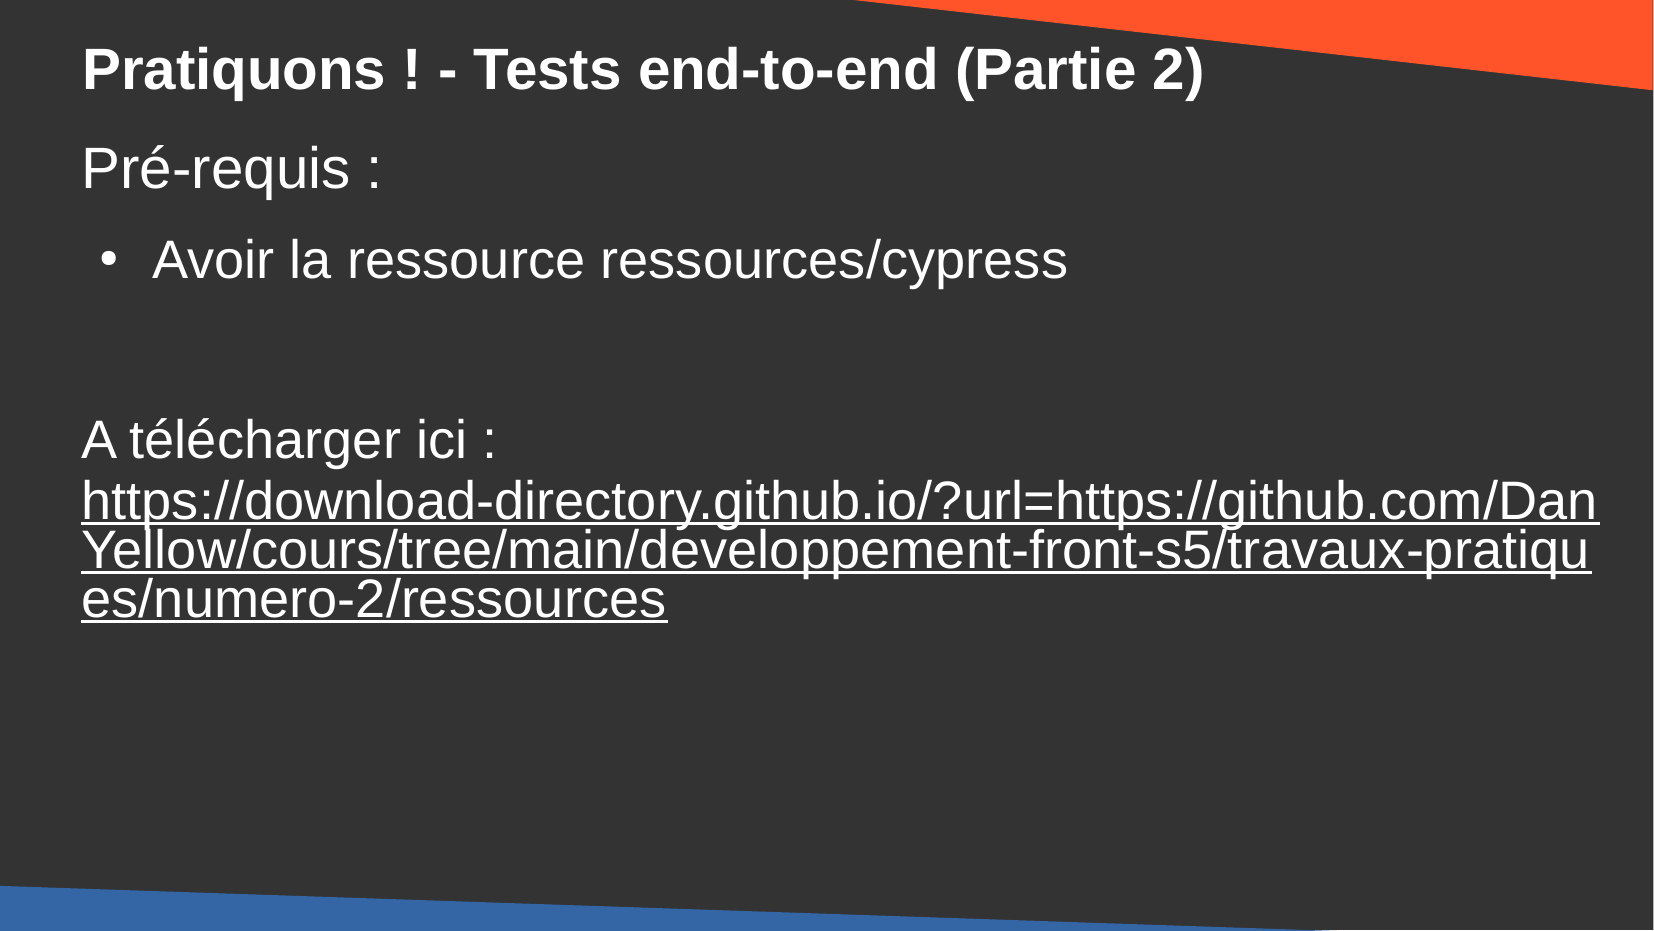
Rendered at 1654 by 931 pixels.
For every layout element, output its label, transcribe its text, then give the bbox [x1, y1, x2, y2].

text_box [853, 0, 1653, 91]
text_box [0, 885, 1337, 931]
list Pré-requis : Avoir la ressource ressources/cypress A télécharger ici : https://download-directory.github.io/?url=https://github.com/DanYellow/cours/tree/main/developpement-front-s5/travaux-pratiques/numero-2/ressources [81, 135, 1621, 721]
title Pratiquons ! - Tests end-to-end (Partie 2) [82, 37, 1571, 114]
